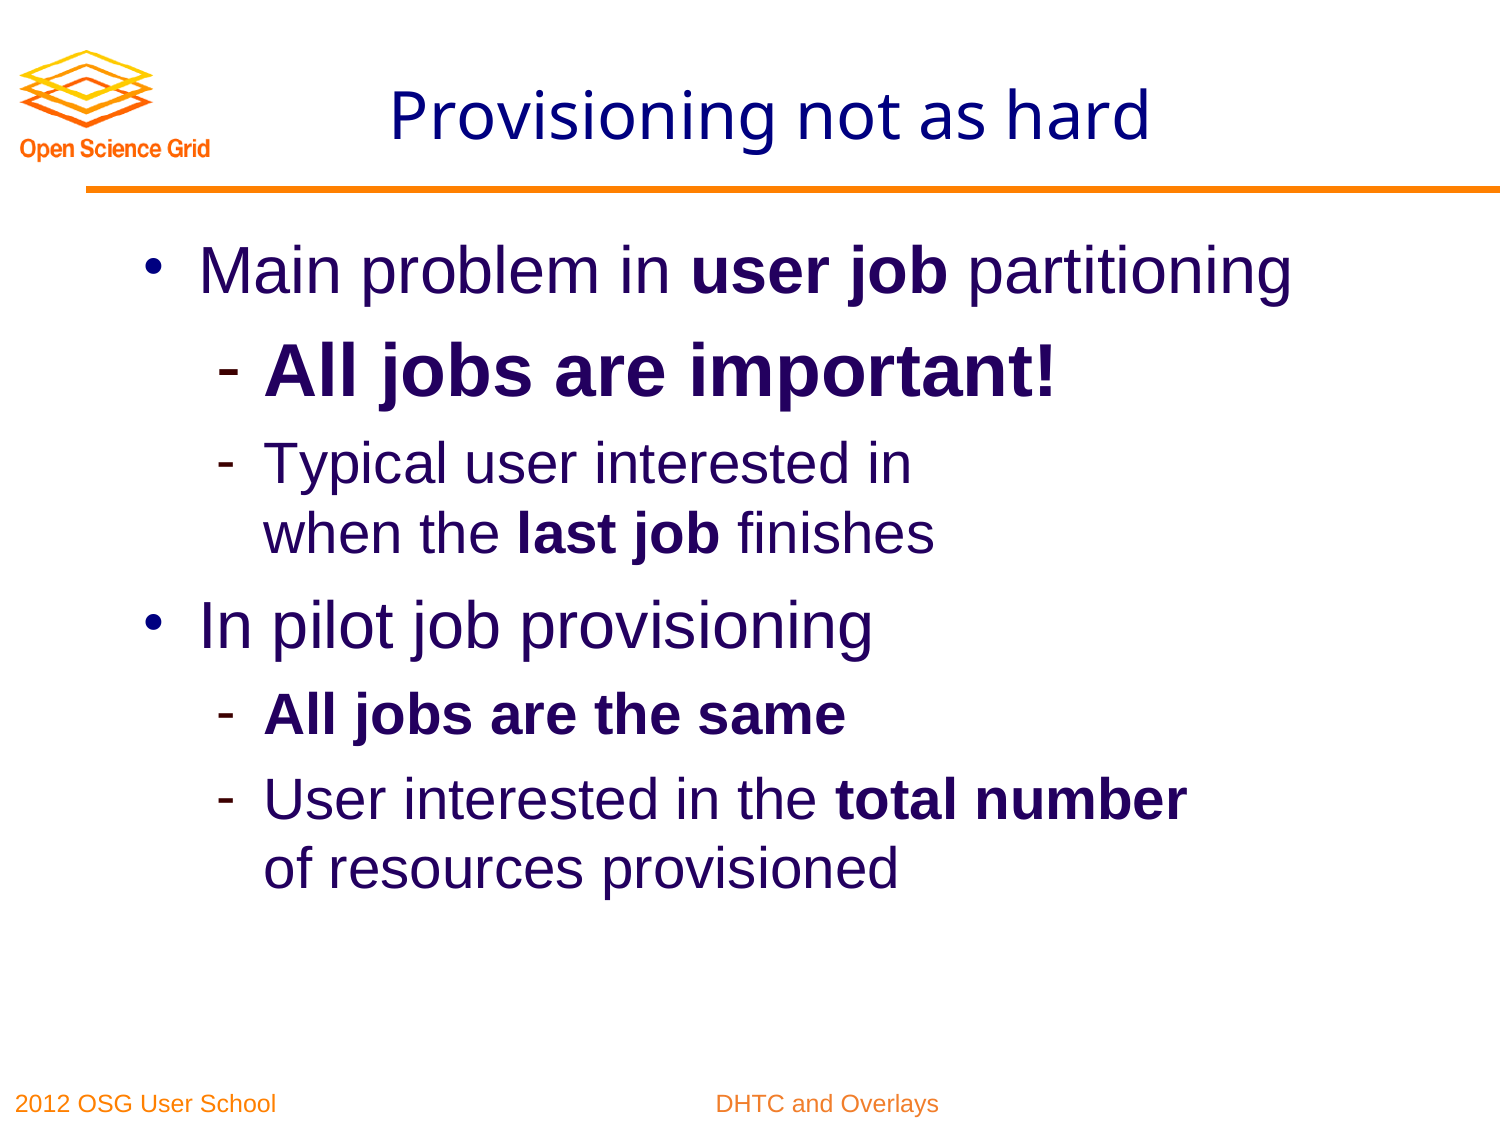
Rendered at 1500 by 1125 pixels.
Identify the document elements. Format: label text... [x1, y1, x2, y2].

picture [0, 27, 201, 179]
list Main problem in user job partitioning All jobs are important! Typical user interested in when the last job finishes In pilot job provisioning All jobs are the same User interested in the total number of resources provisioned [127, 218, 1403, 962]
title Provisioning not as hard [201, 18, 1342, 207]
